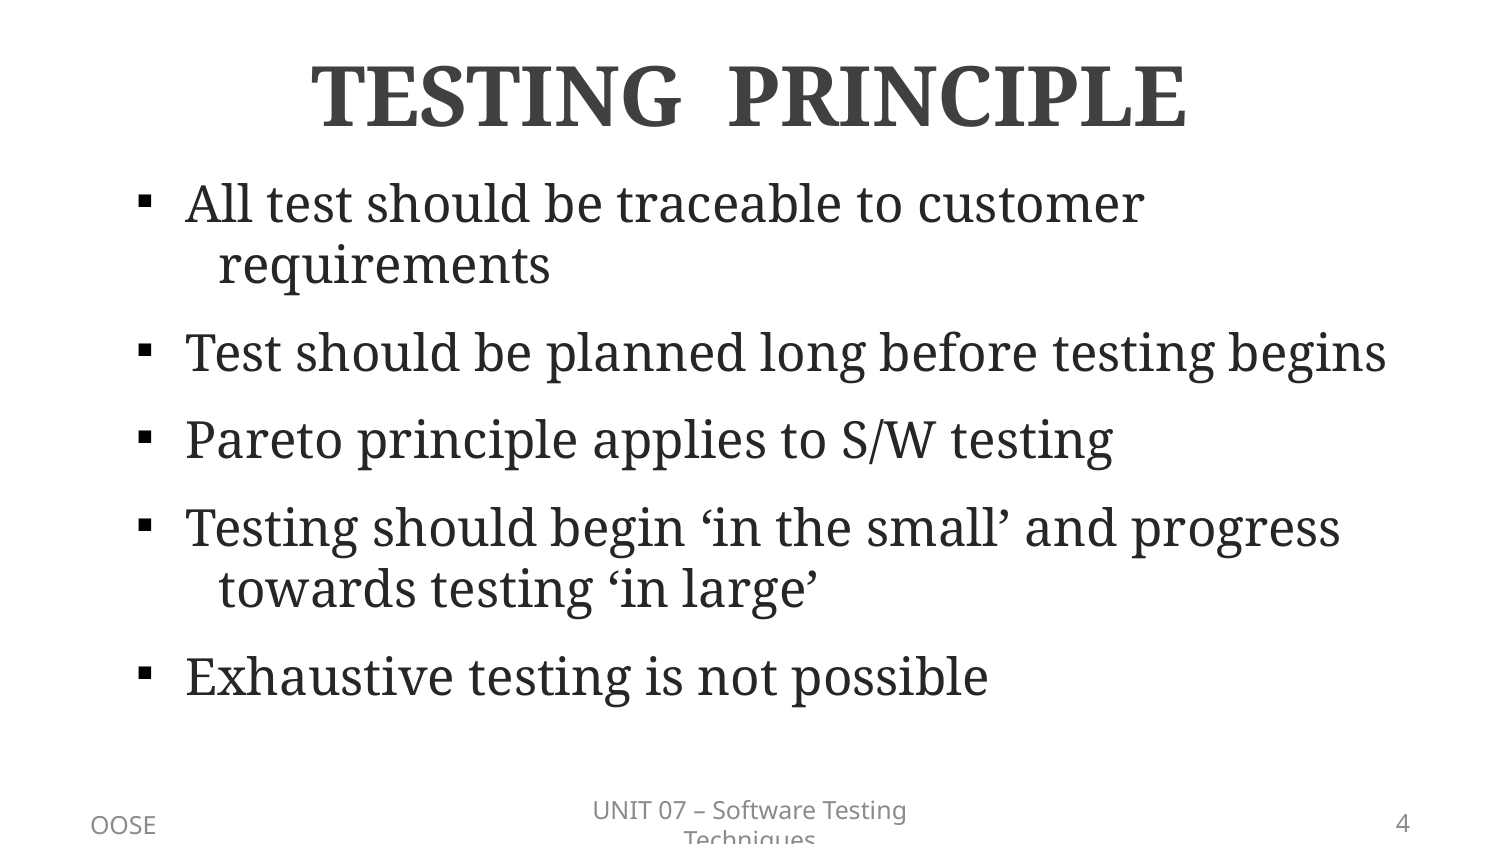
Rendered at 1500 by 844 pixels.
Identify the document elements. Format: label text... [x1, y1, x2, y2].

title TESTING PRINCIPLE [75, 23, 1425, 163]
list All test should be traceable to customer requirements Test should be planned long before testing begins Pareto principle applies to S/W testing Testing should begin ‘in the small’ and progress towards testing ‘in large’ Exhaustive testing is not possible [75, 163, 1425, 754]
